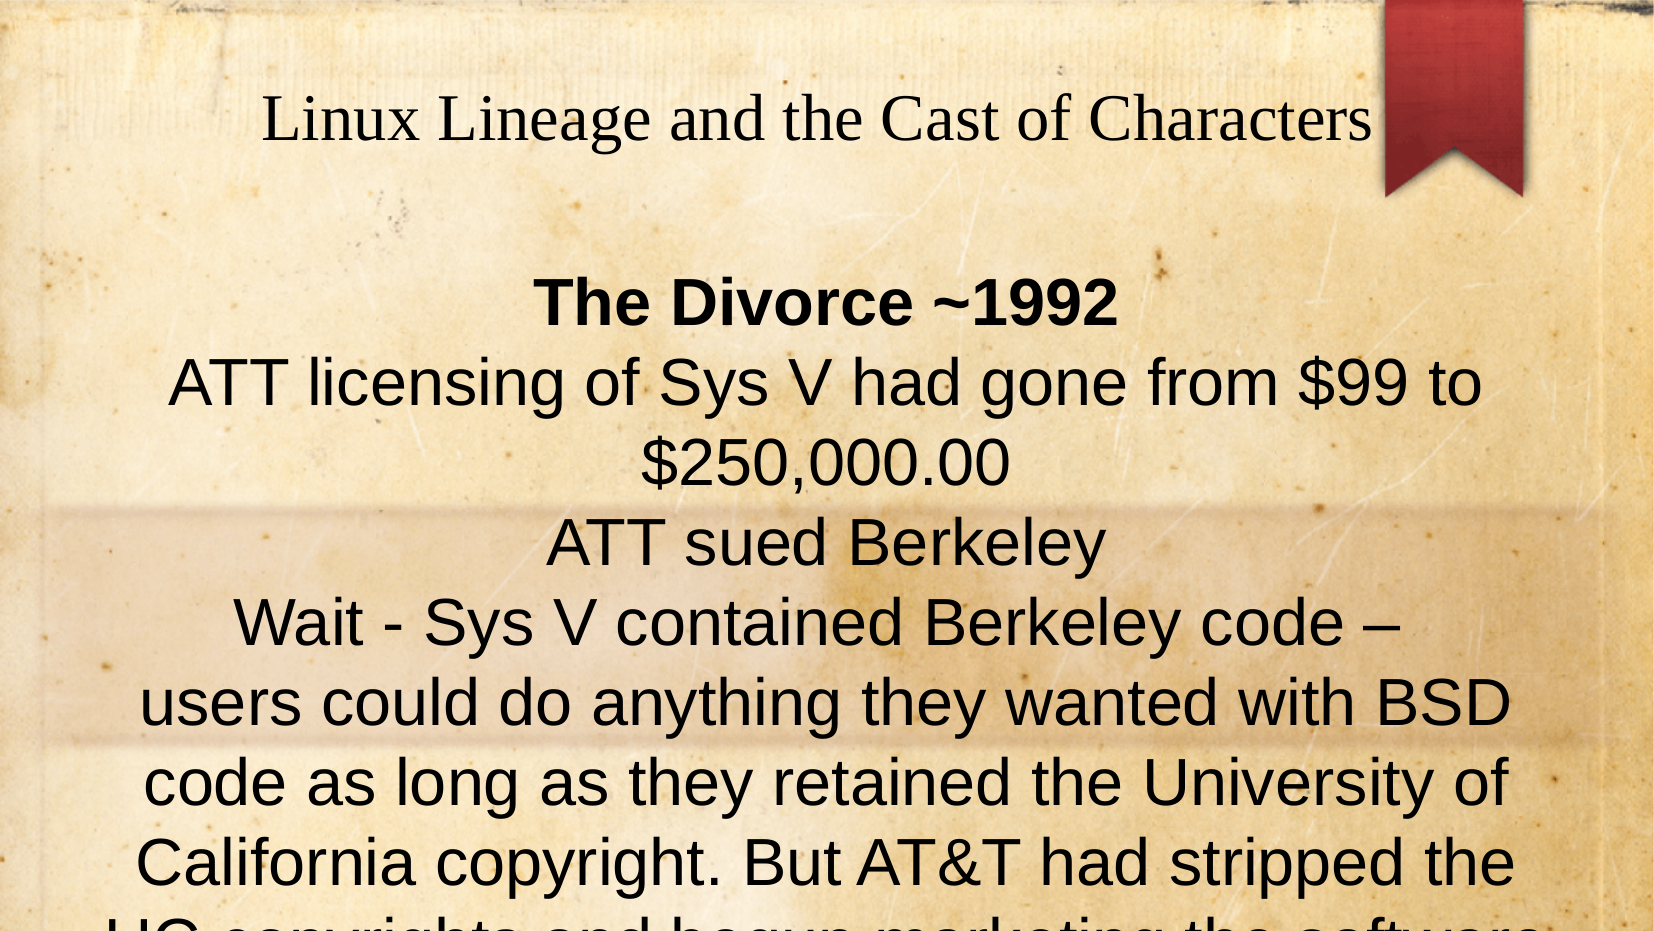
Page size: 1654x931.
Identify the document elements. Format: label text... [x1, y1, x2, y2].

text_box Linux Lineage and the Cast of Characters [82, 47, 1571, 180]
text_box The Divorce ~1992 ATT licensing of Sys V had gone from $99 to $250,000.00 ATT sued Berkeley Wait - Sys V contained Berkeley code – users could do anything they wanted with BSD code as long as they retained the University of California copyright. But AT&T had stripped the UC copyrights and begun marketing the software as its own (no wonder Stallman has attitude) [82, 284, 1571, 931]
picture [0, 0, 1654, 931]
